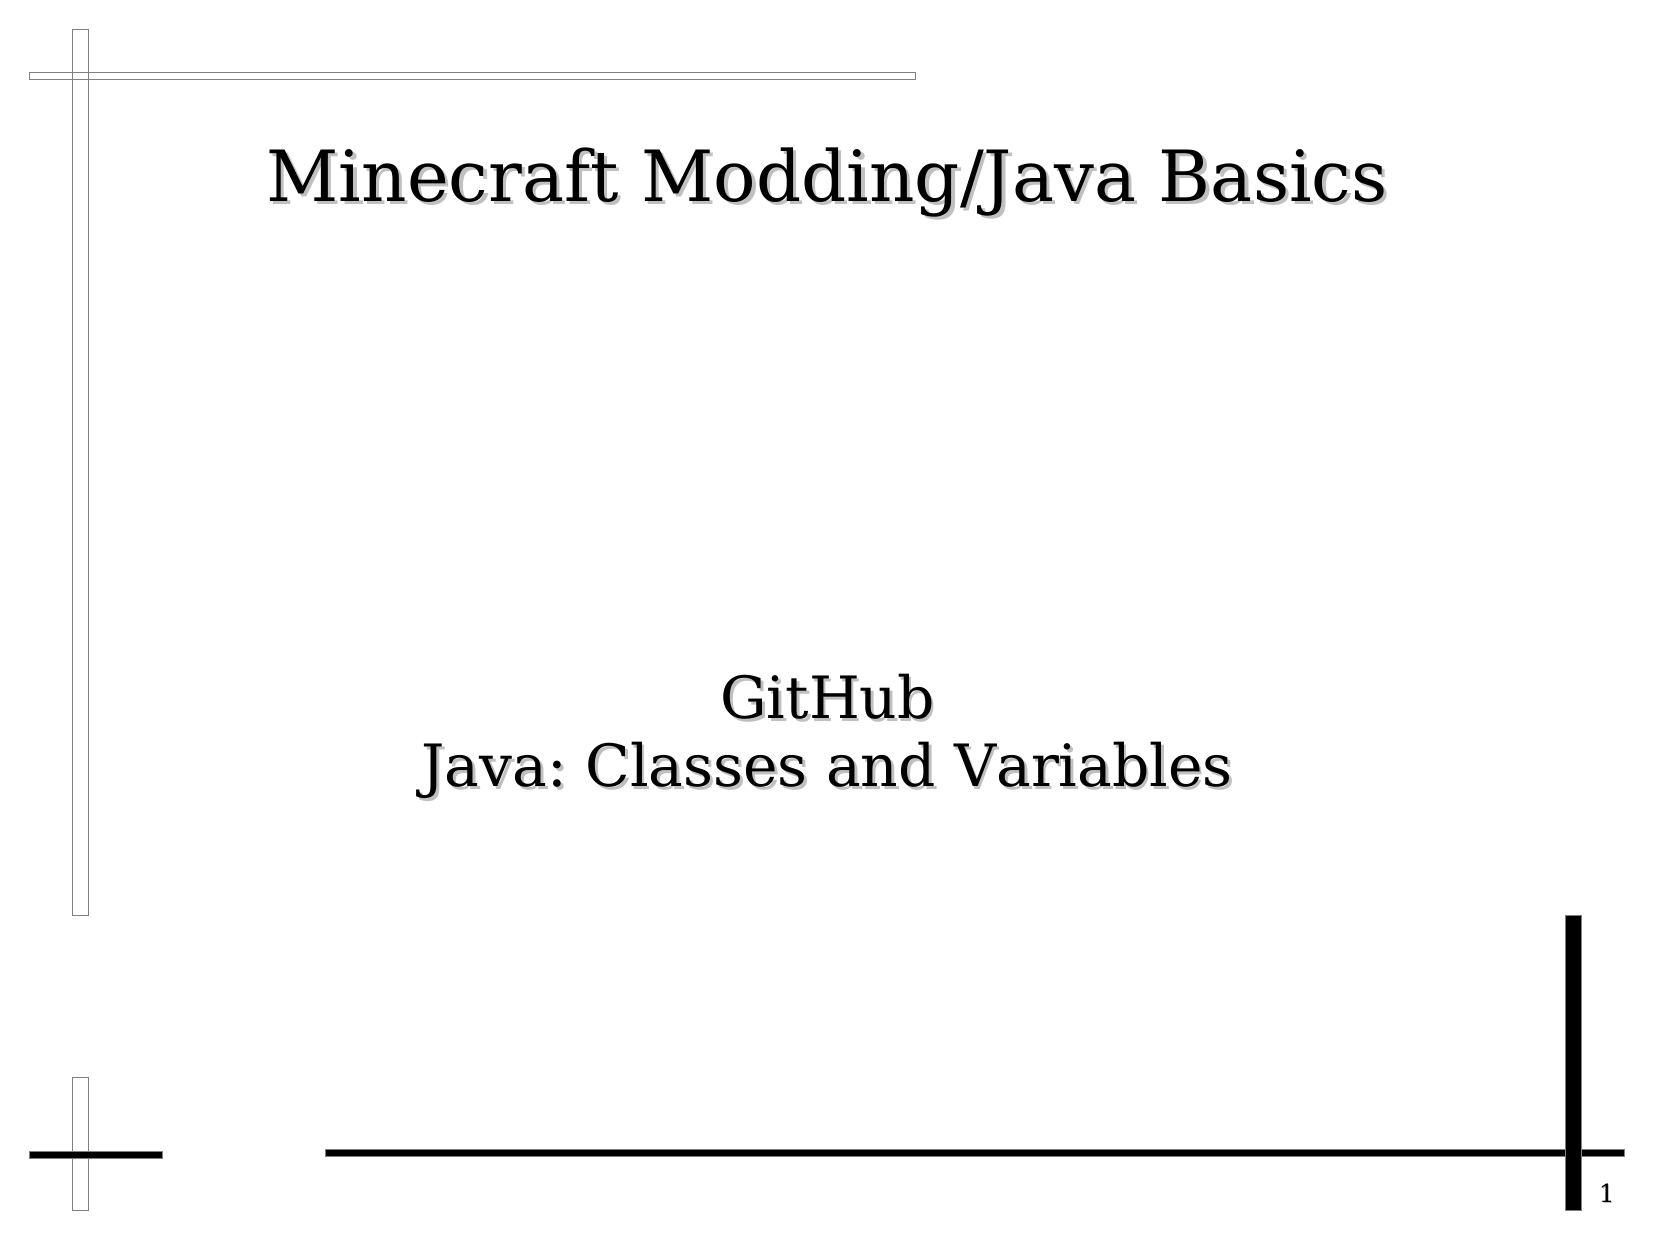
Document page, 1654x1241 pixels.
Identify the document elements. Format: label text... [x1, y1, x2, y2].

title Minecraft Modding/Java Basics [121, 88, 1534, 266]
subtitle GitHub Java: Classes and Variables [121, 338, 1534, 1127]
